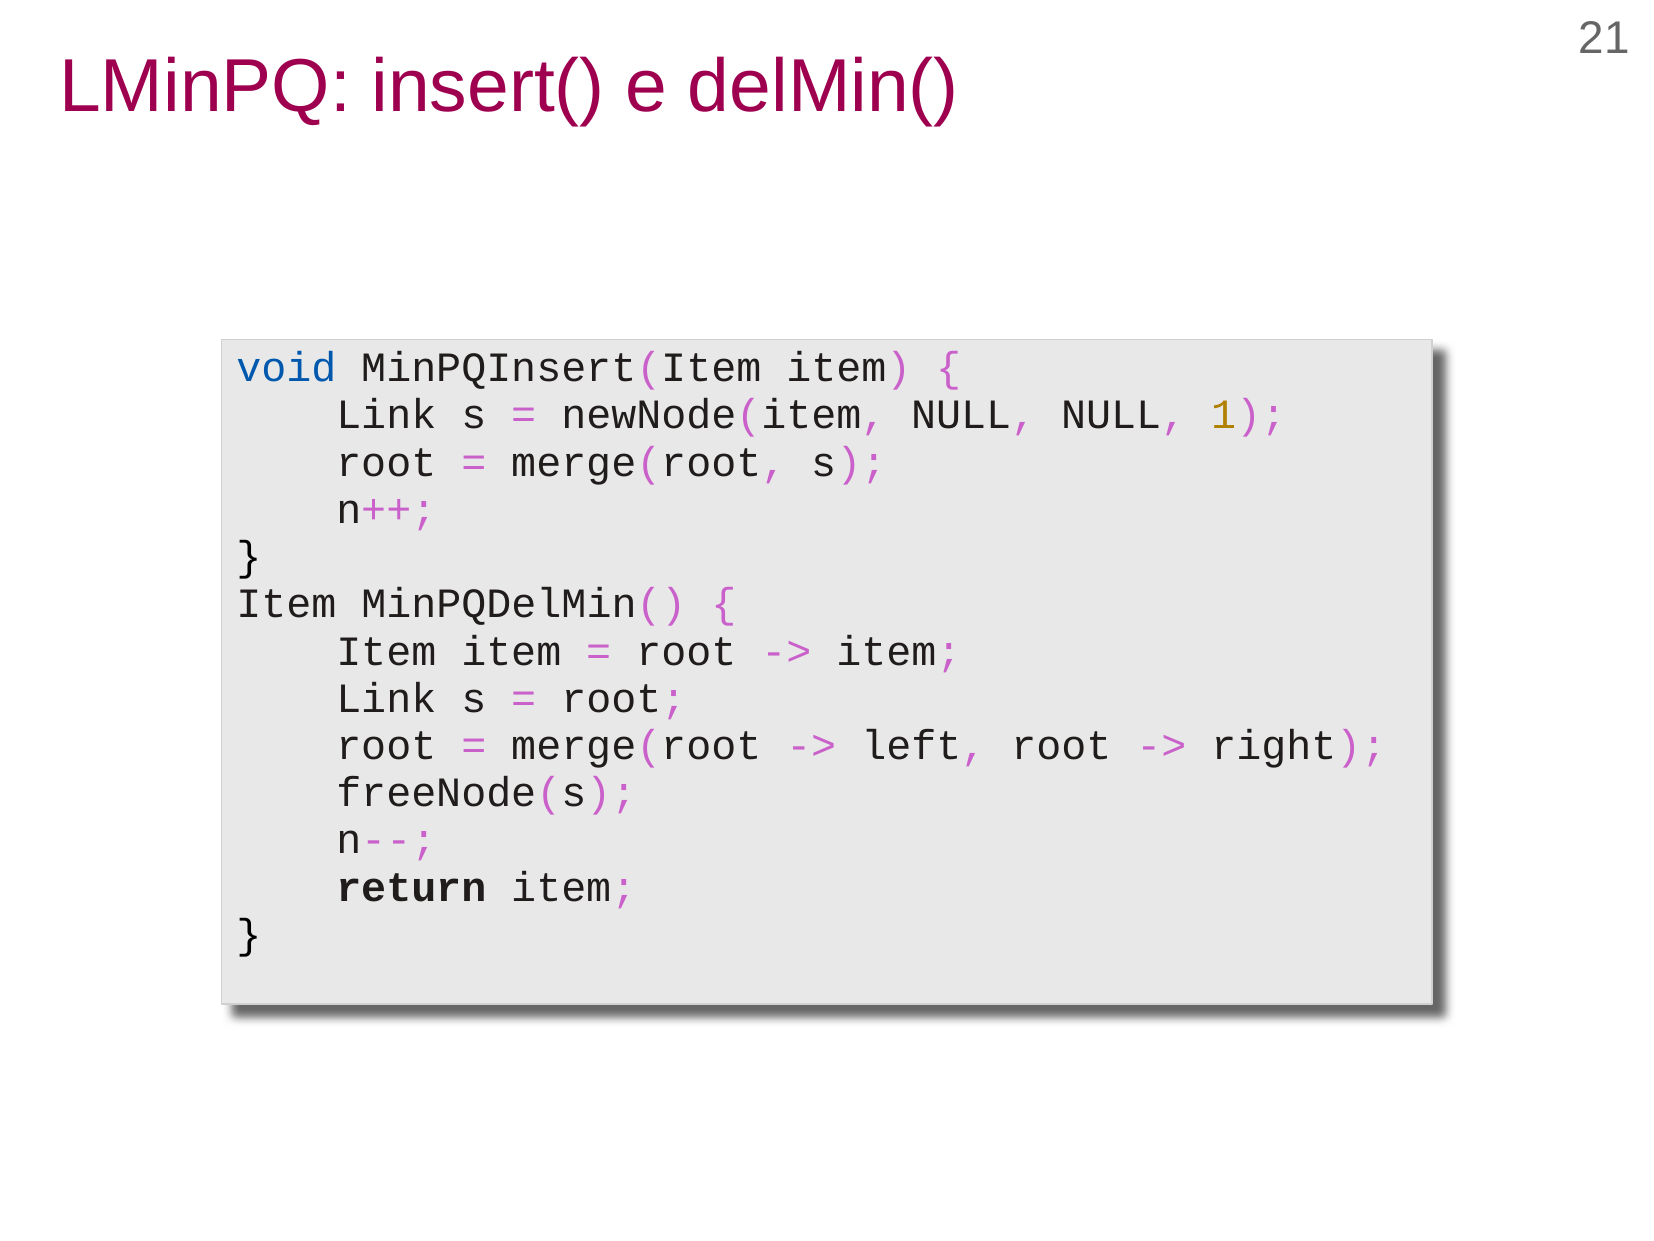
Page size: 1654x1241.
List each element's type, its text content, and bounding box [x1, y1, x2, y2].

text_box void MinPQInsert(Item item) { Link s = newNode(item, NULL, NULL, 1); root = merge(root, s); n++; } Item MinPQDelMin() { Item item = root -> item; Link s = root; root = merge(root -> left, root -> right); freeNode(s); n--; return item; } [221, 339, 1433, 1004]
title LMinPQ: insert() e delMin() [59, 29, 1595, 148]
